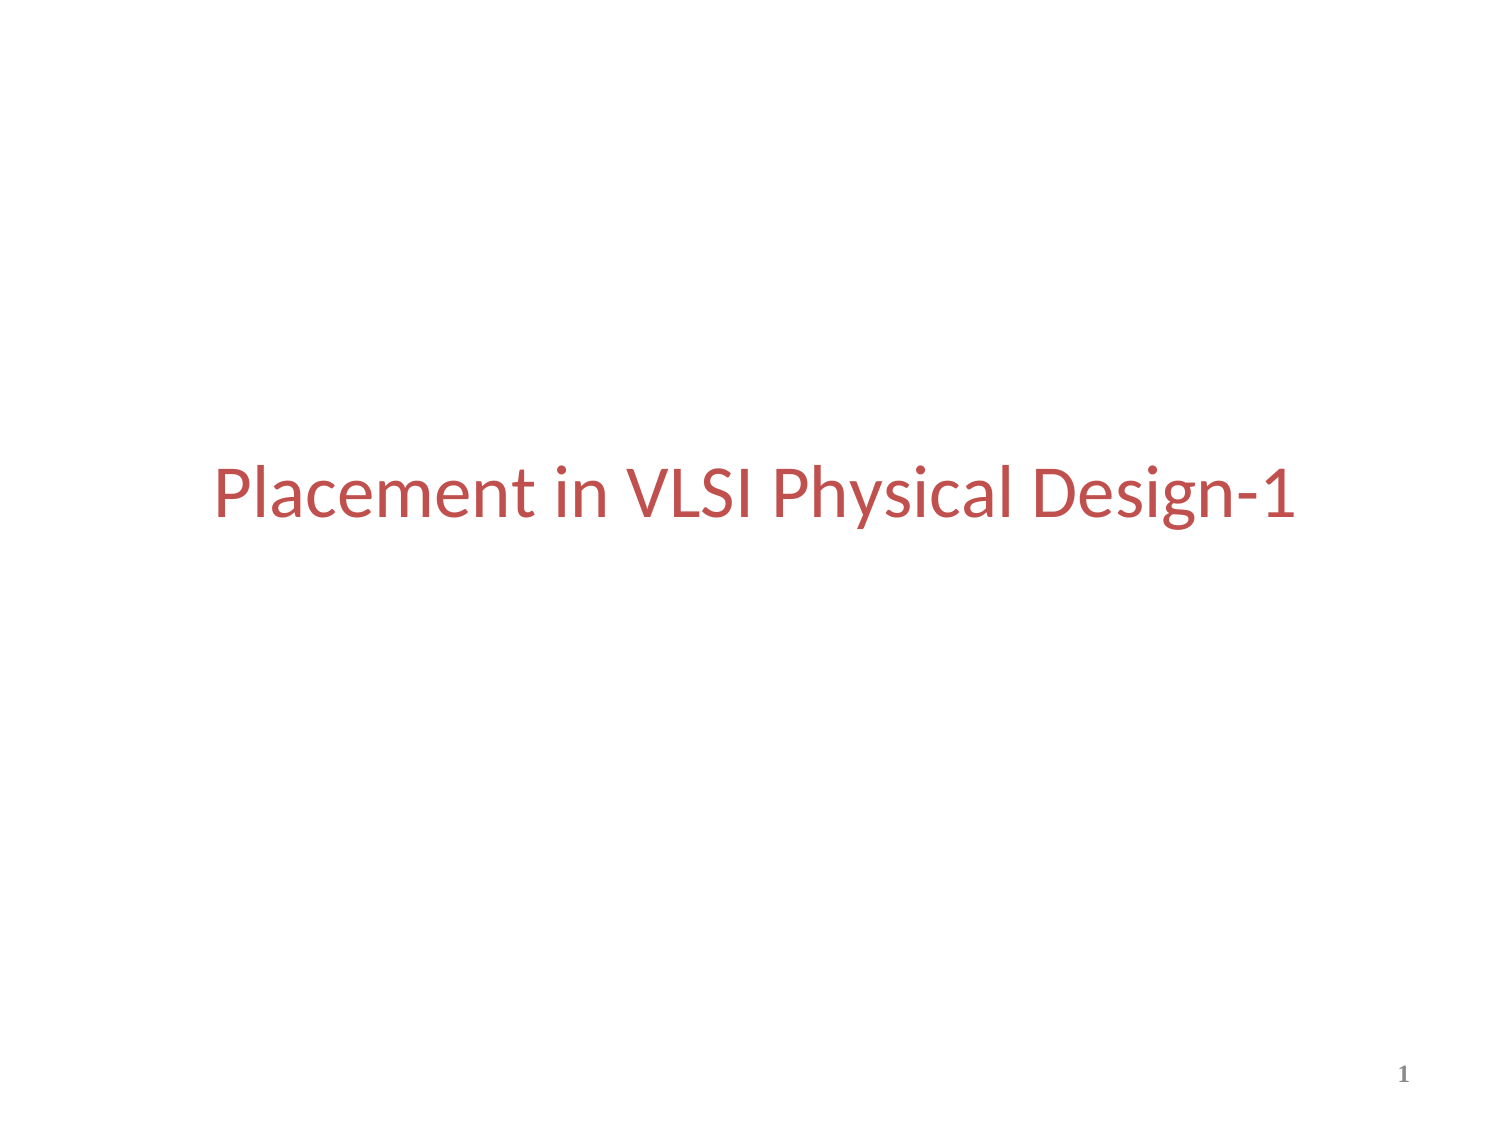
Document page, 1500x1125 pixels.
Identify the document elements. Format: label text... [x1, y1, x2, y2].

text_box <number> [1074, 1042, 1426, 1103]
title Placement in VLSI Physical Design-1 [87, 412, 1426, 563]
